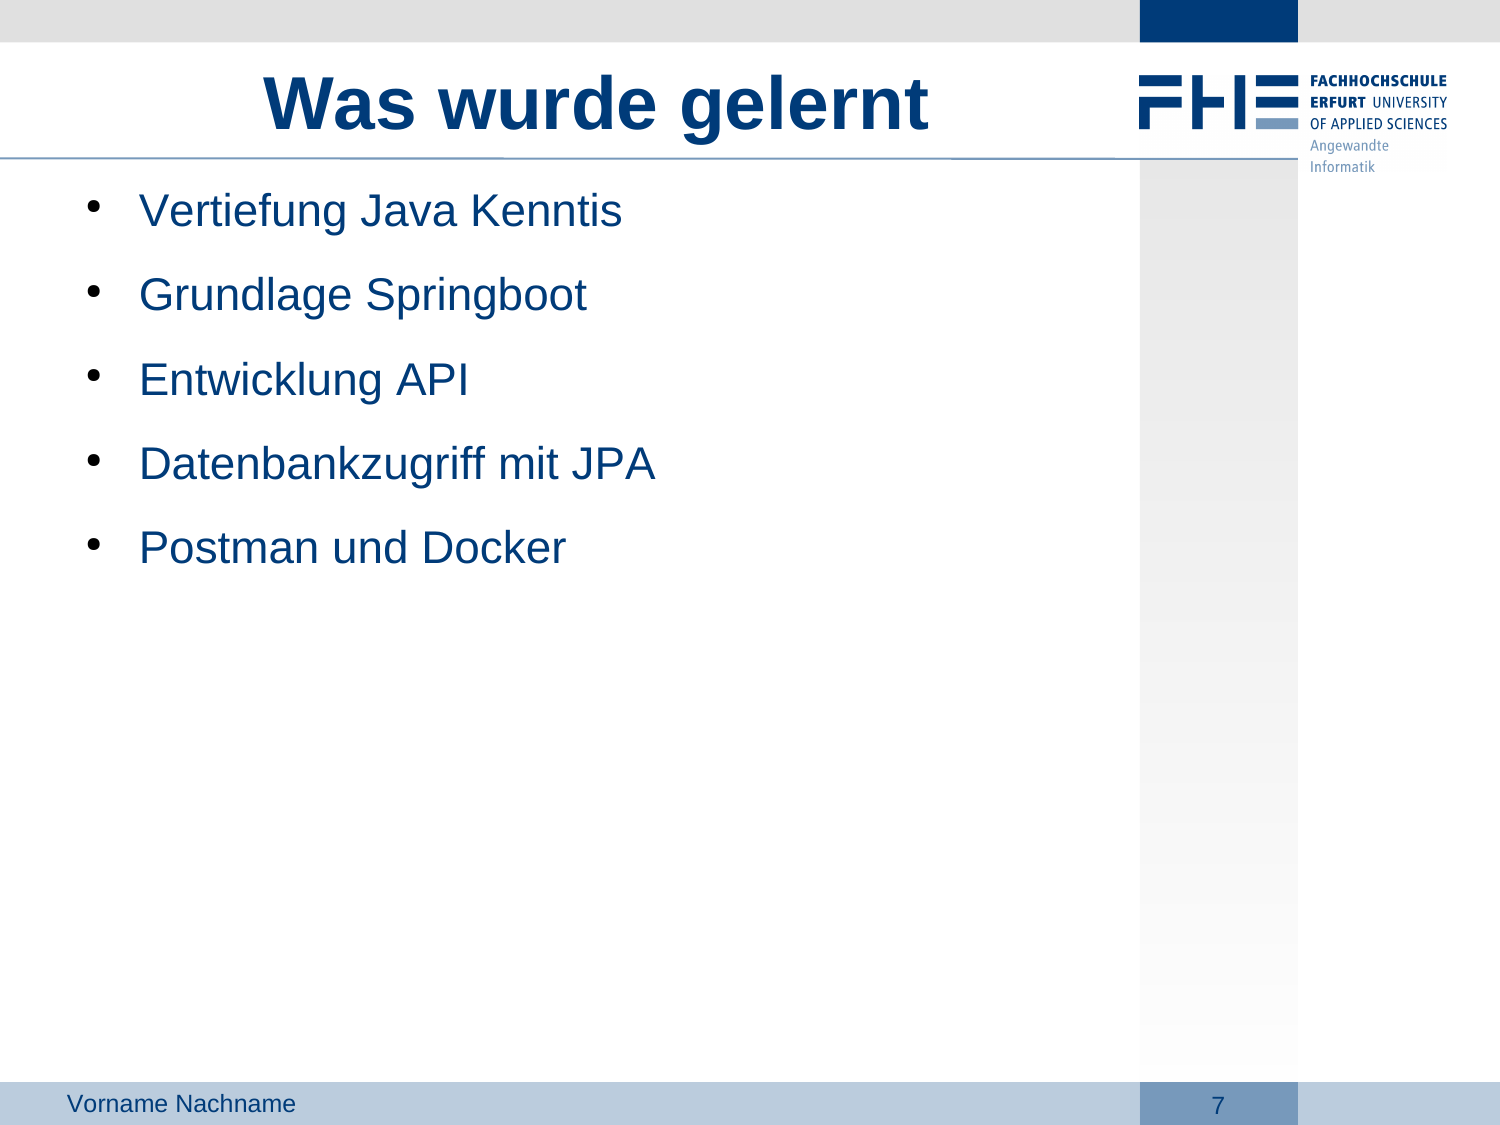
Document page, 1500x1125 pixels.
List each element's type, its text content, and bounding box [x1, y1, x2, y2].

picture [1139, 75, 1447, 172]
list Vertiefung Java Kenntis Grundlage Springboot Entwicklung API Datenbankzugriff mit JPA Postman und Docker [53, 172, 1500, 1083]
title Was wurde gelernt [53, 58, 1140, 142]
